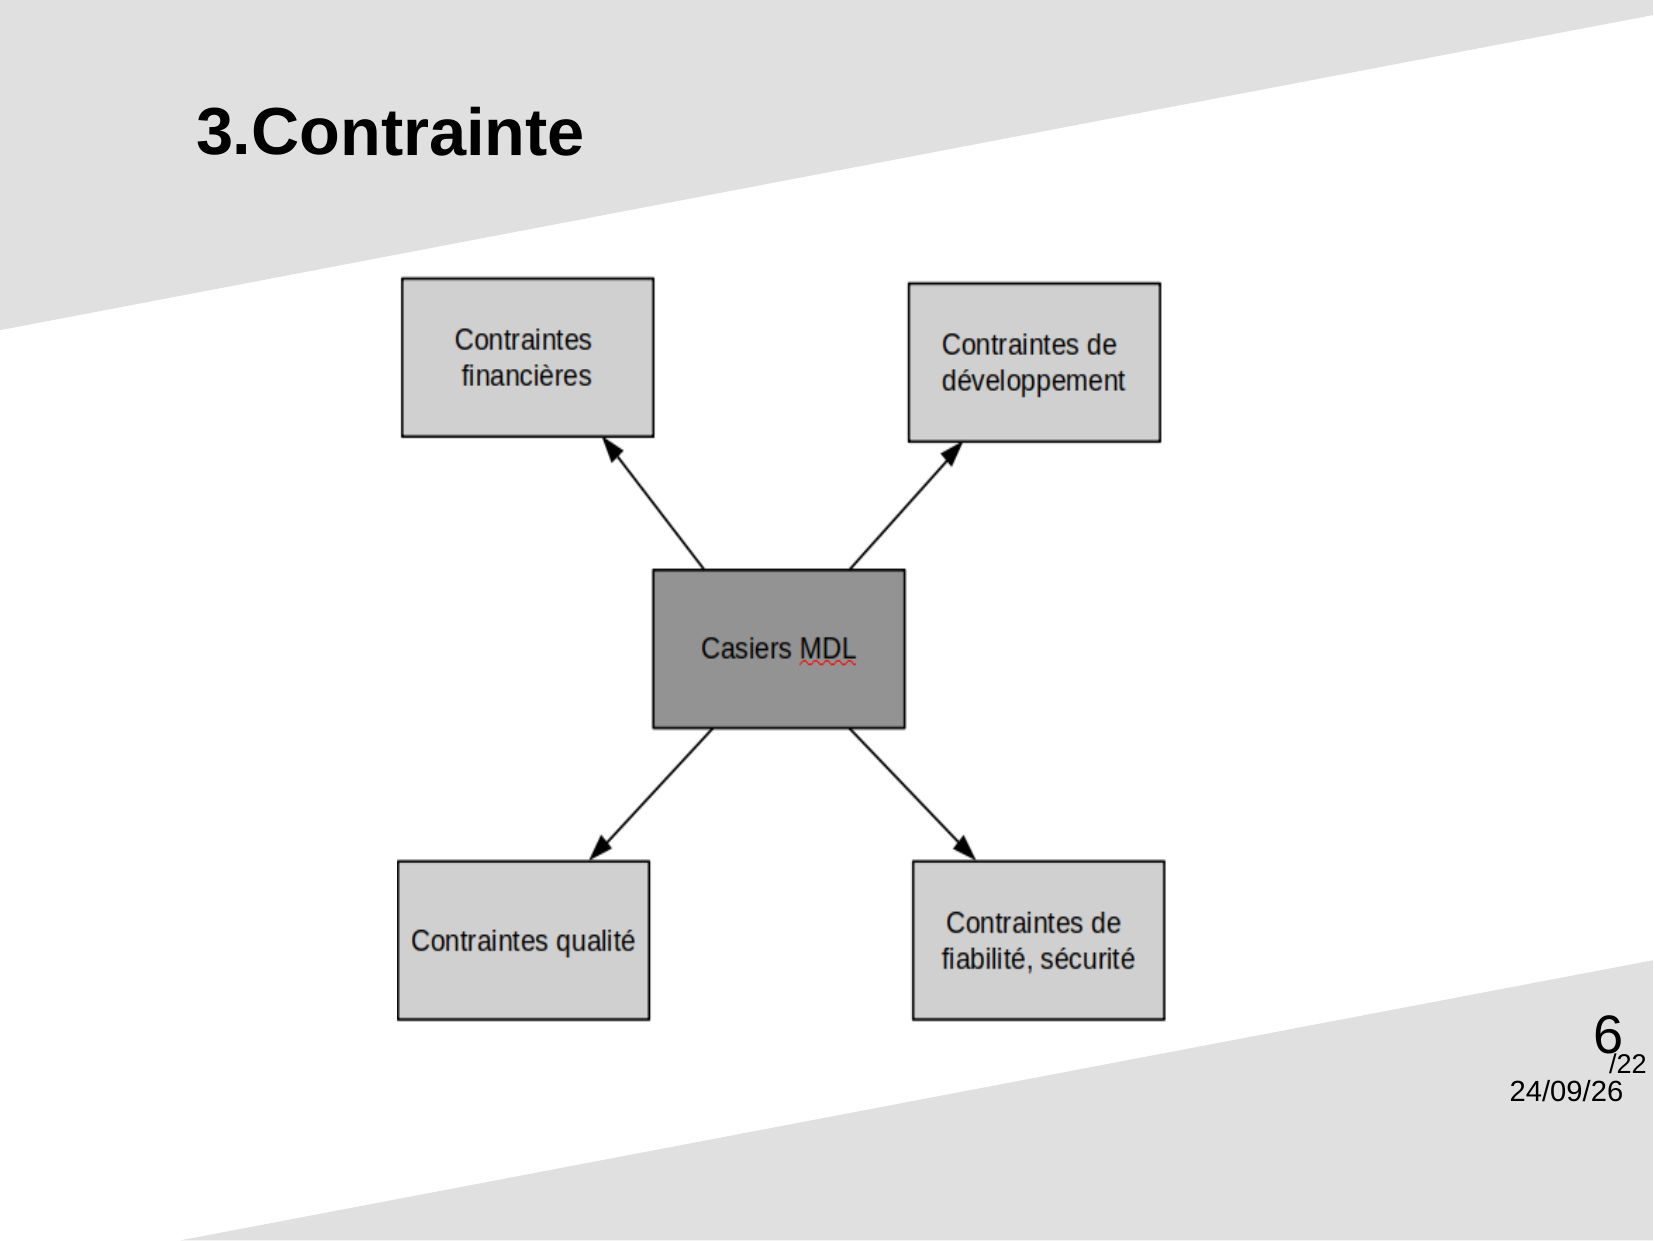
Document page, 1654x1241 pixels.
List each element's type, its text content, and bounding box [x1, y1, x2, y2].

picture [397, 270, 1170, 1028]
title 3.Contrainte [195, 31, 1653, 237]
text_box /22 [1594, 1041, 1653, 1087]
